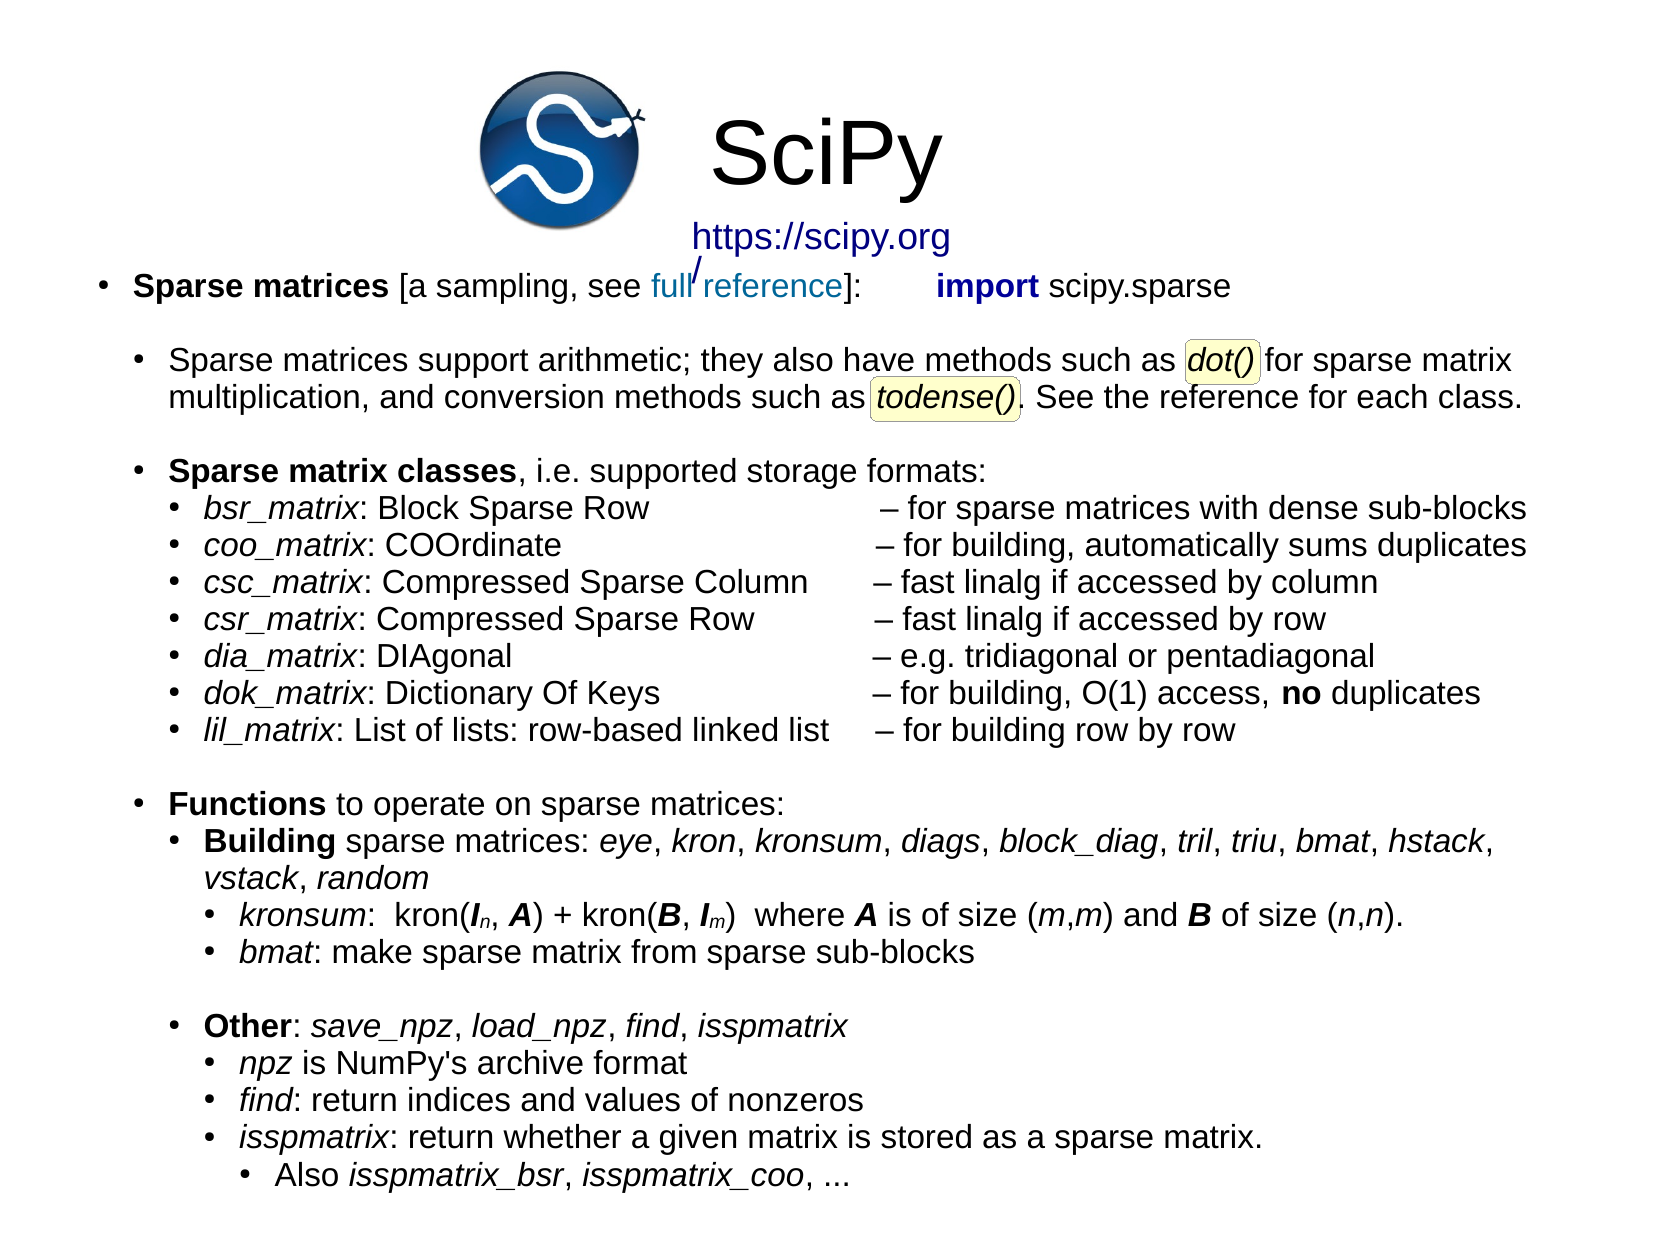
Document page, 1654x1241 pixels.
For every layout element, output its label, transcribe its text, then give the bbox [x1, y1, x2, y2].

text_box Sparse matrices [a sampling, see full reference]: import scipy.sparse Sparse matrices support arithmetic; they also have methods such as dot() for sparse matrix multiplication, and conversion methods such as todense(). See the reference for each class. Sparse matrix classes, i.e. supported storage formats: bsr_matrix: Block Sparse Row – for sparse matrices with dense sub-blocks coo_matrix: COOrdinate – for building, automatically sums duplicates csc_matrix: Compressed Sparse Column – fast linalg if accessed by column csr_matrix: Compressed Sparse Row – fast linalg if accessed by row dia_matrix: DIAgonal – e.g. tridiagonal or pentadiagonal dok_matrix: Dictionary Of Keys – for building, O(1) access, no duplicates lil_matrix: List of lists: row-based linked list – for building row by row Functions to operate on sparse matrices: Building sparse matrices: eye, kron, kronsum, diags, block_diag, tril, triu, bmat, hstack, vstack, random kronsum: kron(In, A) + kron(B, Im) where A is of size (m,m) and B of size (n,n). bmat: make sparse matrix from sparse sub-blocks Other: save_npz, load_npz, find, isspmatrix npz is NumPy's archive format find: return indices and values of nonzeros isspmatrix: return whether a given matrix is stored as a sparse matrix. Also isspmatrix_bsr, isspmatrix_coo, ... [82, 222, 1561, 1224]
title SciPy [82, 49, 1571, 257]
text_box https://scipy.org/ [676, 207, 977, 265]
